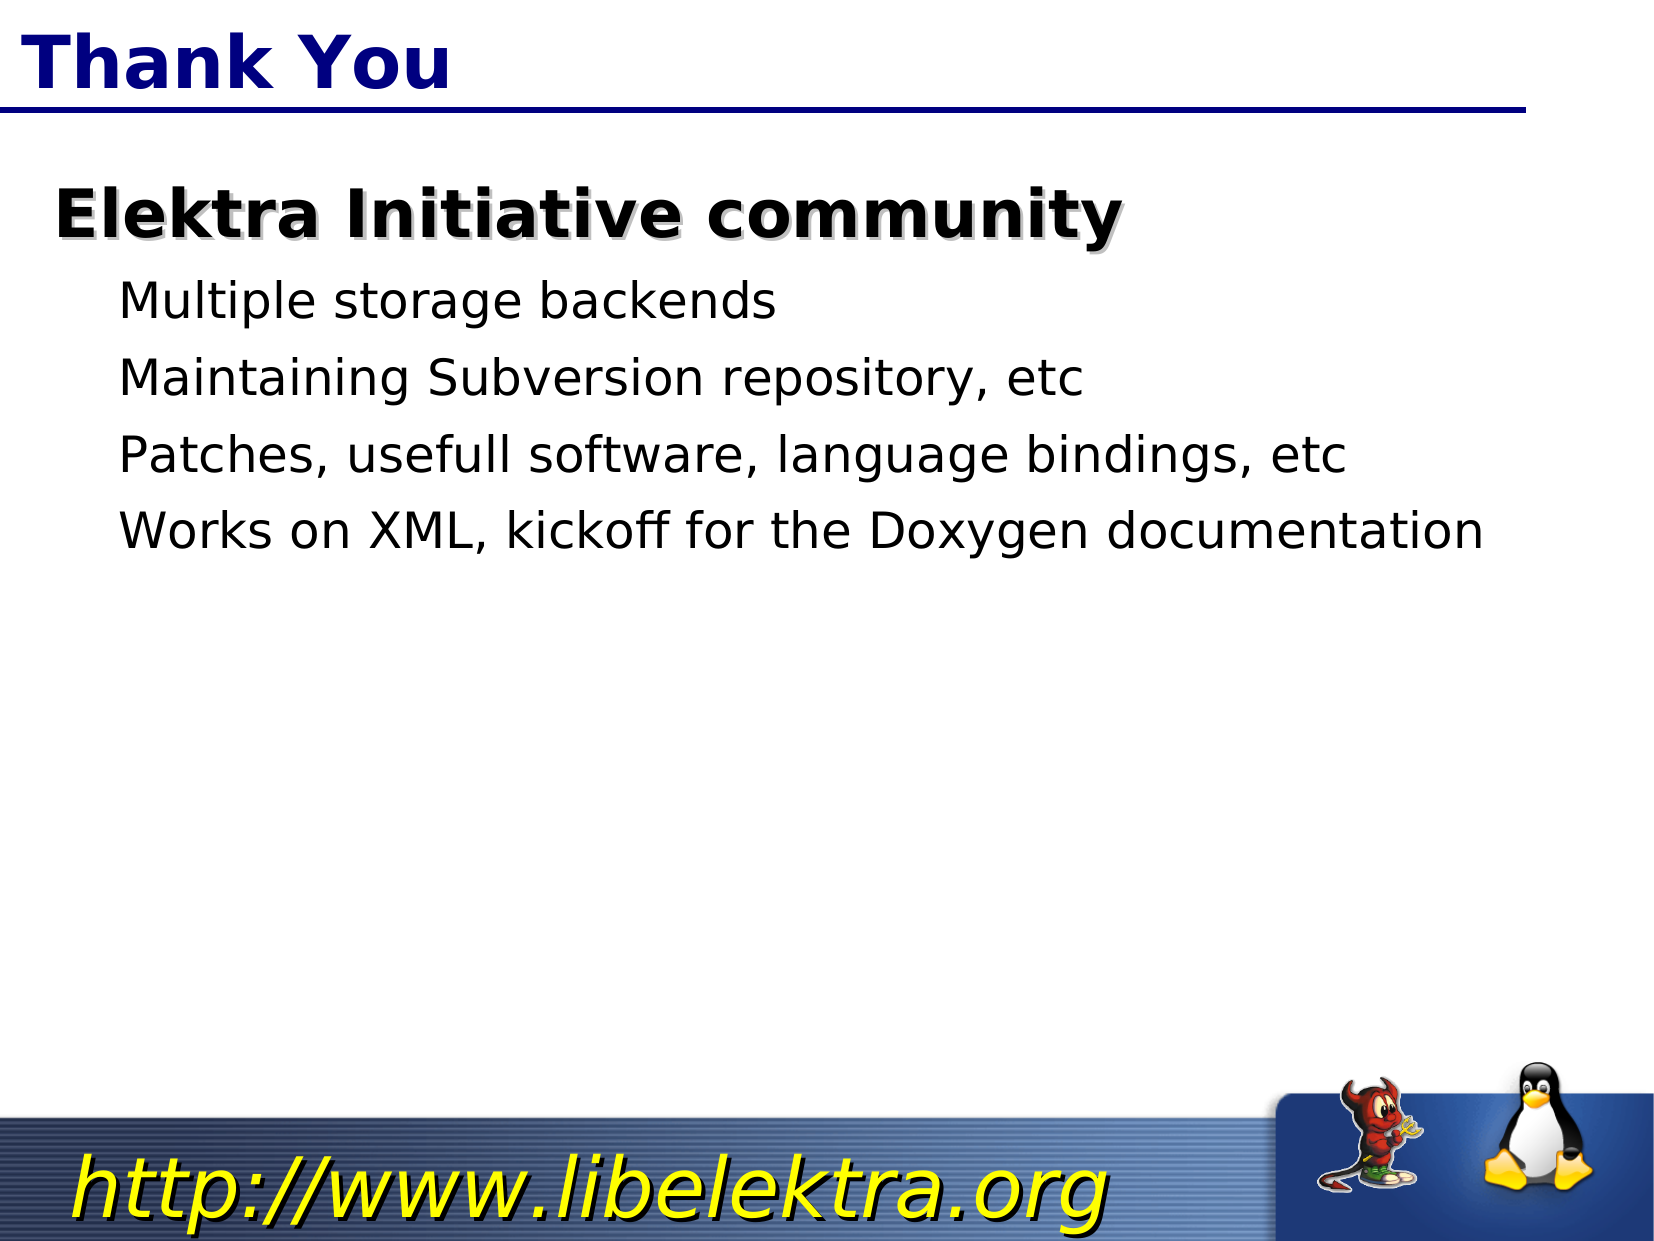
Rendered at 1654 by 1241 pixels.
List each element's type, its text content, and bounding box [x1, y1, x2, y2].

picture [0, 1061, 1654, 1241]
list Elektra Initiative community Multiple storage backends Maintaining Subversion repository, etc Patches, usefull software, language bindings, etc Works on XML, kickoff for the Doxygen documentation [38, 162, 1613, 1075]
text_box Thank You [21, 14, 1611, 111]
